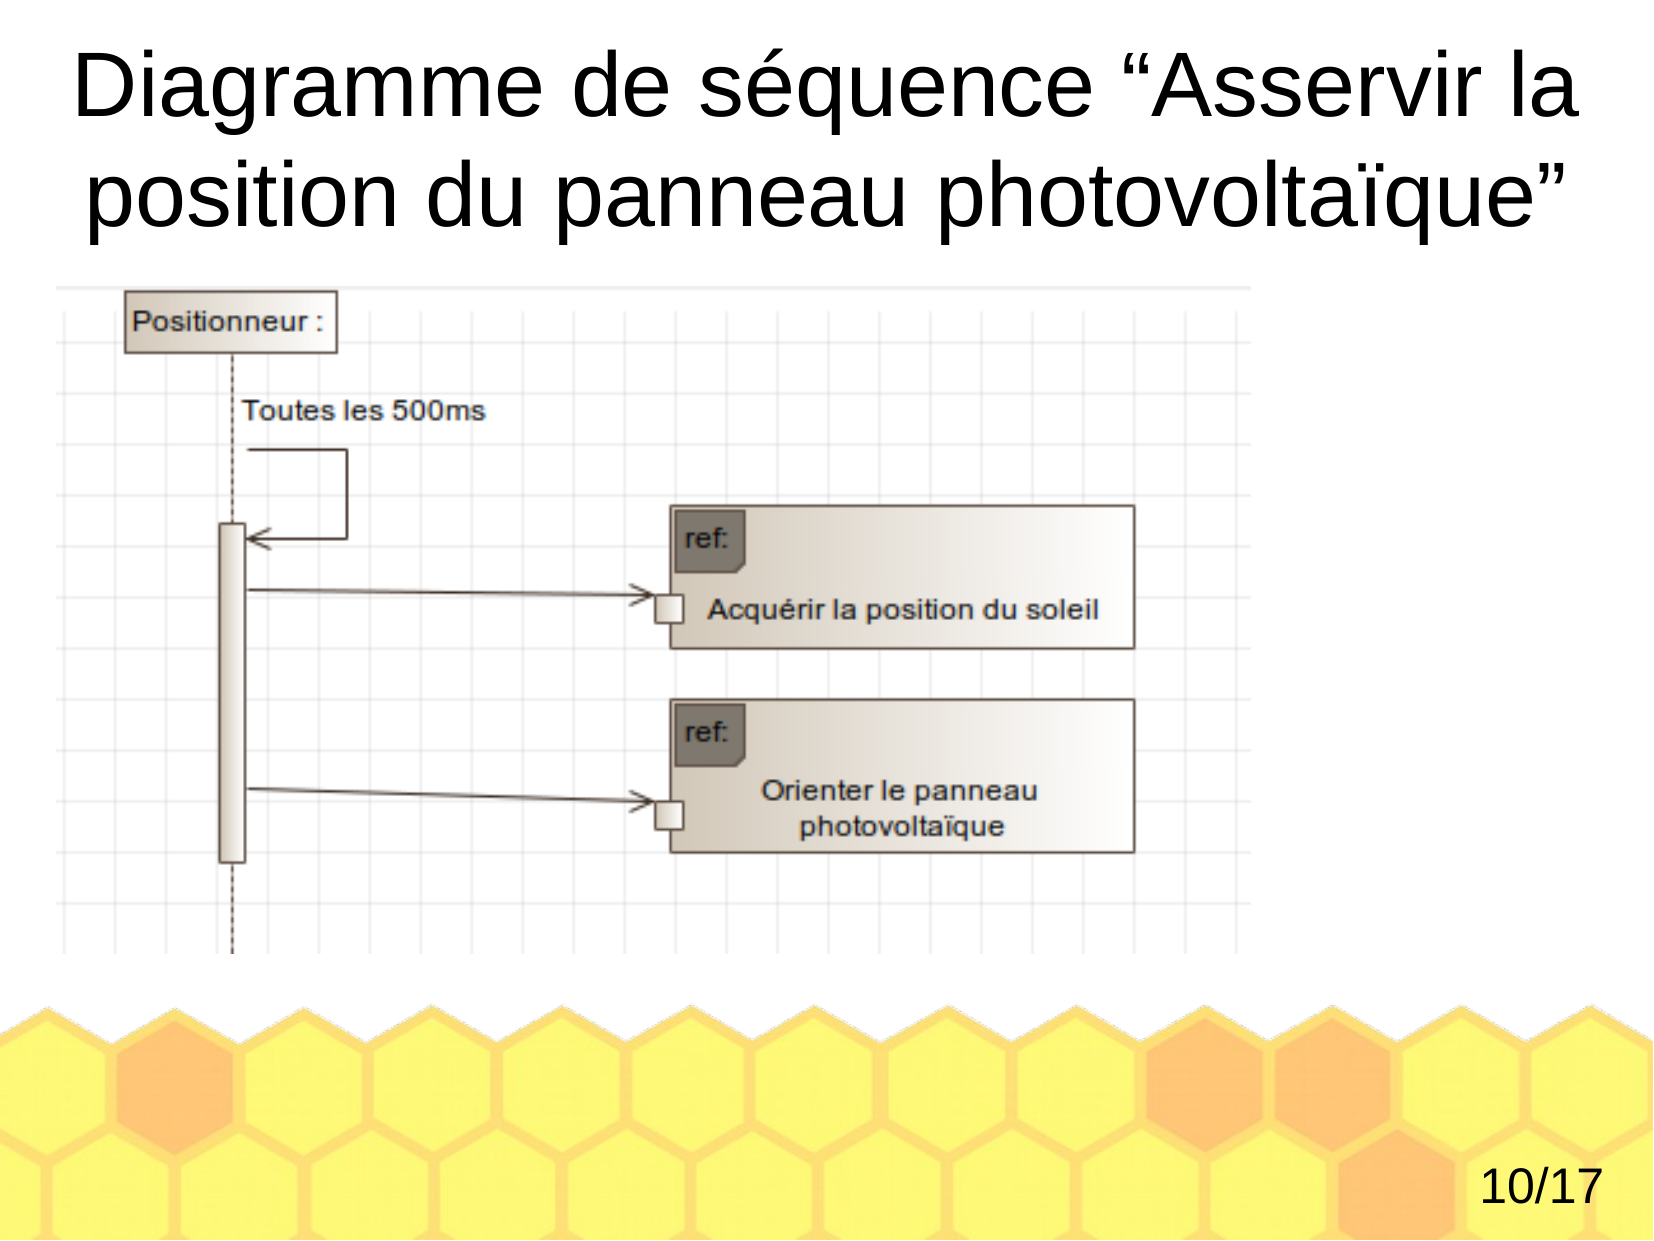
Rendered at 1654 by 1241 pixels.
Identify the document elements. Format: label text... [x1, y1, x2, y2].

text_box <numéro>/17 [1464, 1146, 1630, 1217]
picture [0, 1001, 1653, 1240]
text_box Diagramme de séquence “Asservir la position du panneau photovoltaïque” [0, 0, 1654, 270]
picture [56, 286, 1251, 954]
